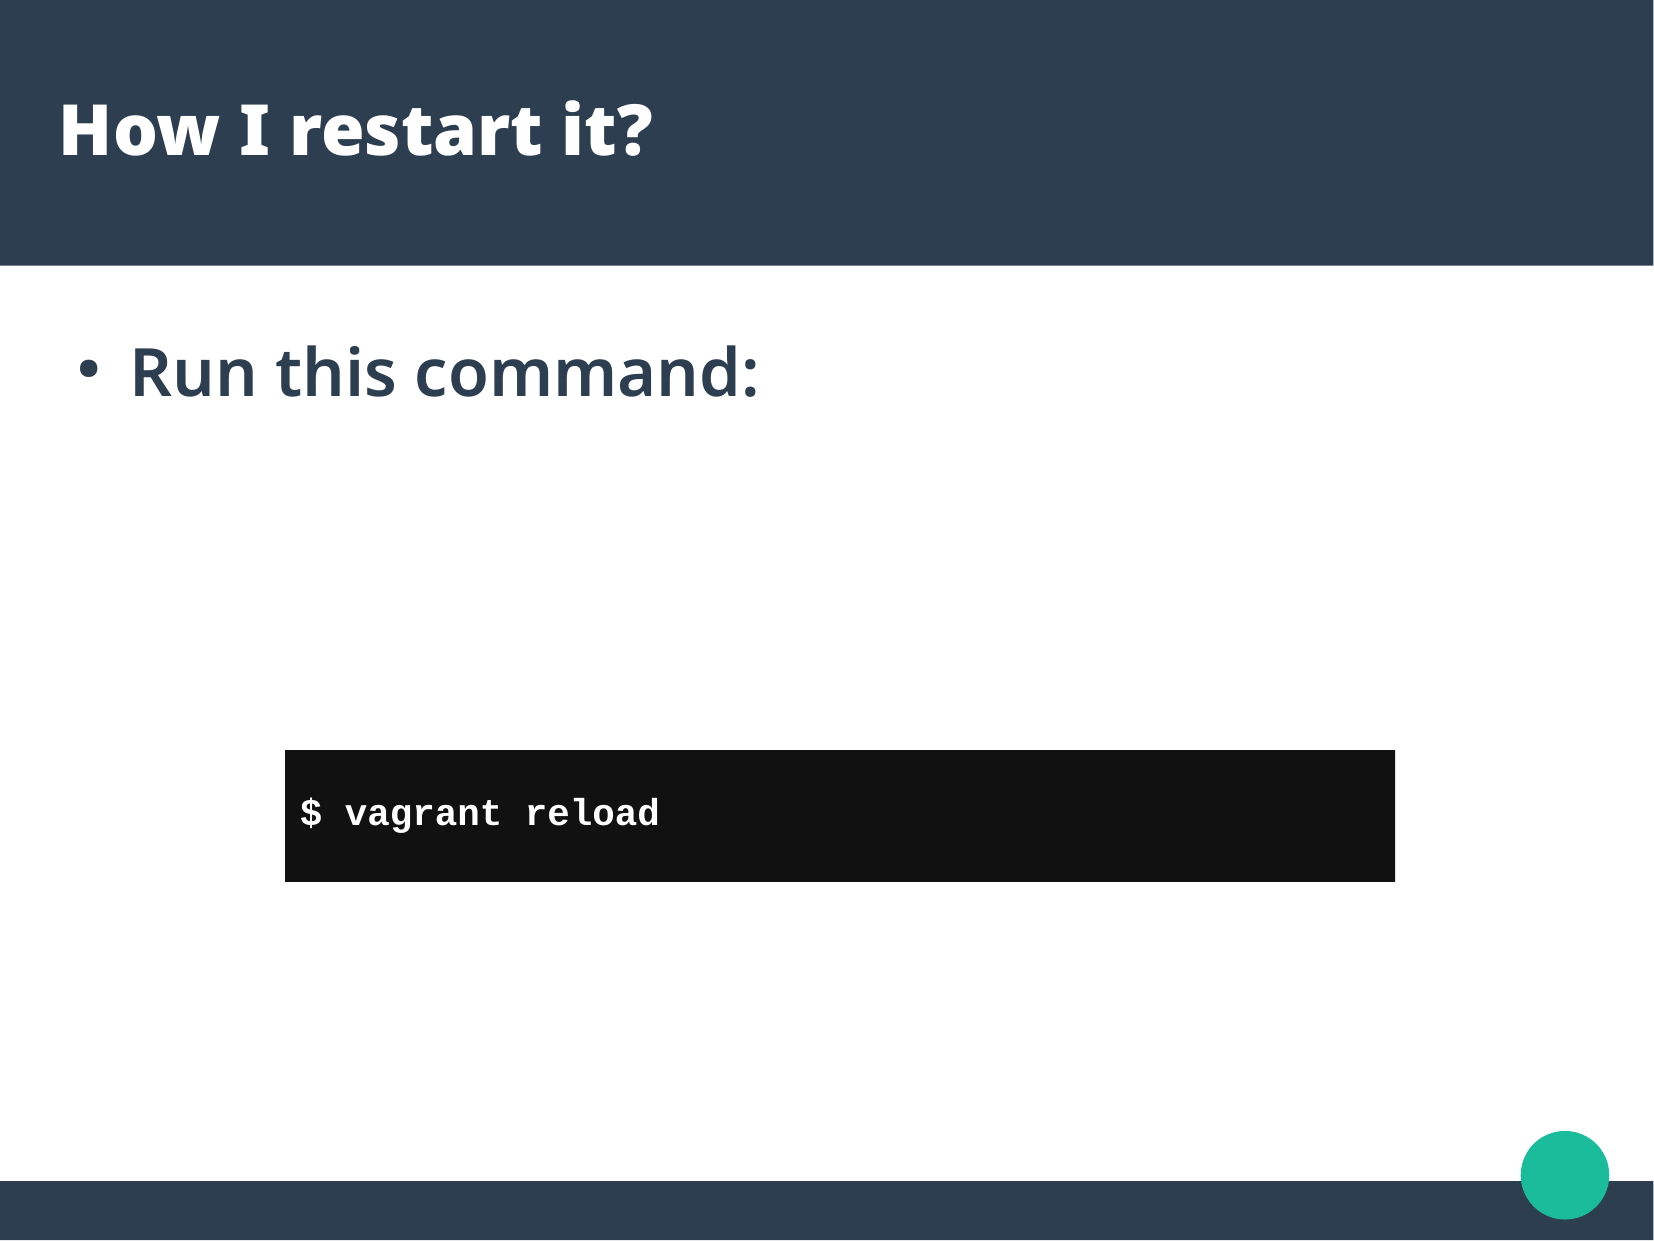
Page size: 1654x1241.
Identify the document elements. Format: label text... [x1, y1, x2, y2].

list Run this command: [59, 324, 1595, 1152]
text_box $ vagrant reload [285, 750, 1396, 882]
title How I restart it? [59, 49, 1595, 207]
